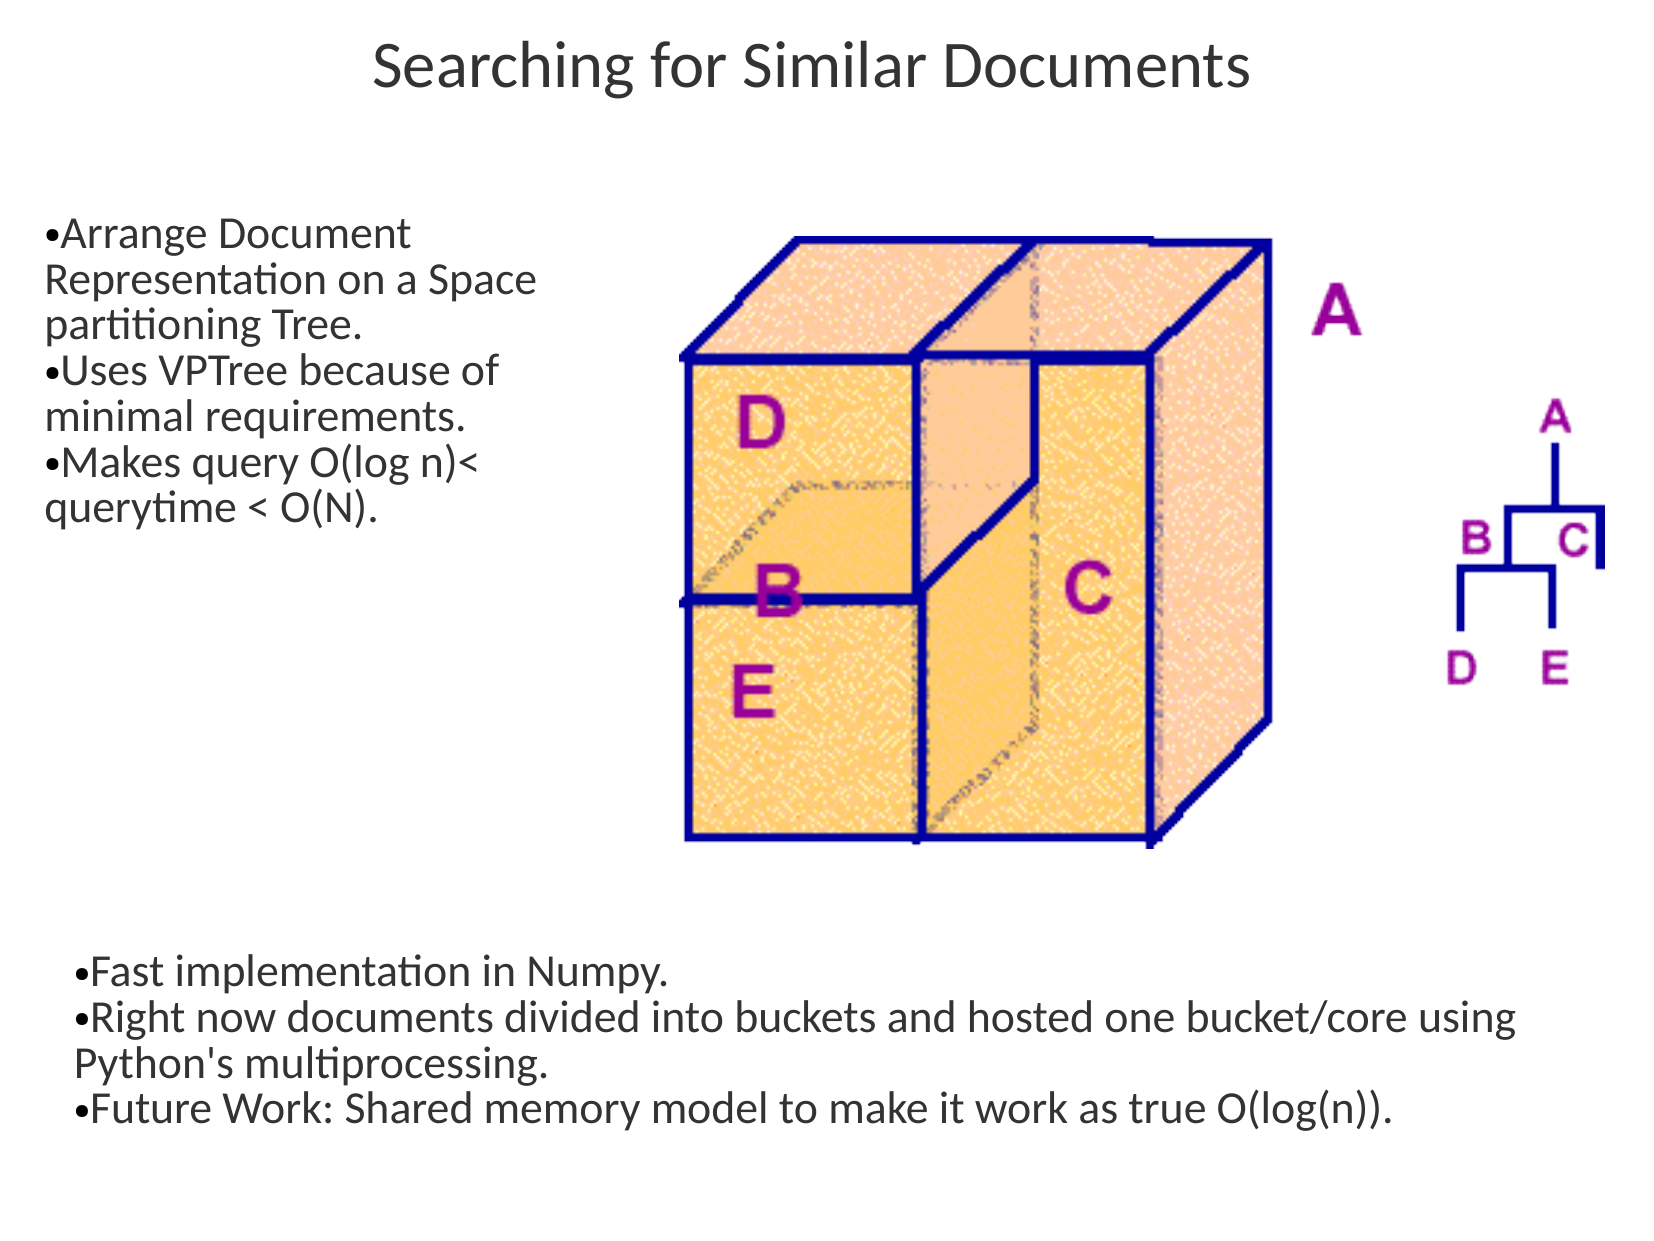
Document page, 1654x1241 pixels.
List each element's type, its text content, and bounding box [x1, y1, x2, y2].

text_box Fast implementation in Numpy. Right now documents divided into buckets and hosted one bucket/core using Python's multiprocessing. Future Work: Shared memory model to make it work as true O(log(n)). [59, 944, 1565, 1183]
text_box Searching for Similar Documents [118, 29, 1506, 127]
text_box Arrange Document Representation on a Space partitioning Tree. Uses VPTree because of minimal requirements. Makes query O(log n)< querytime < O(N). [29, 206, 591, 822]
picture [679, 236, 1605, 849]
